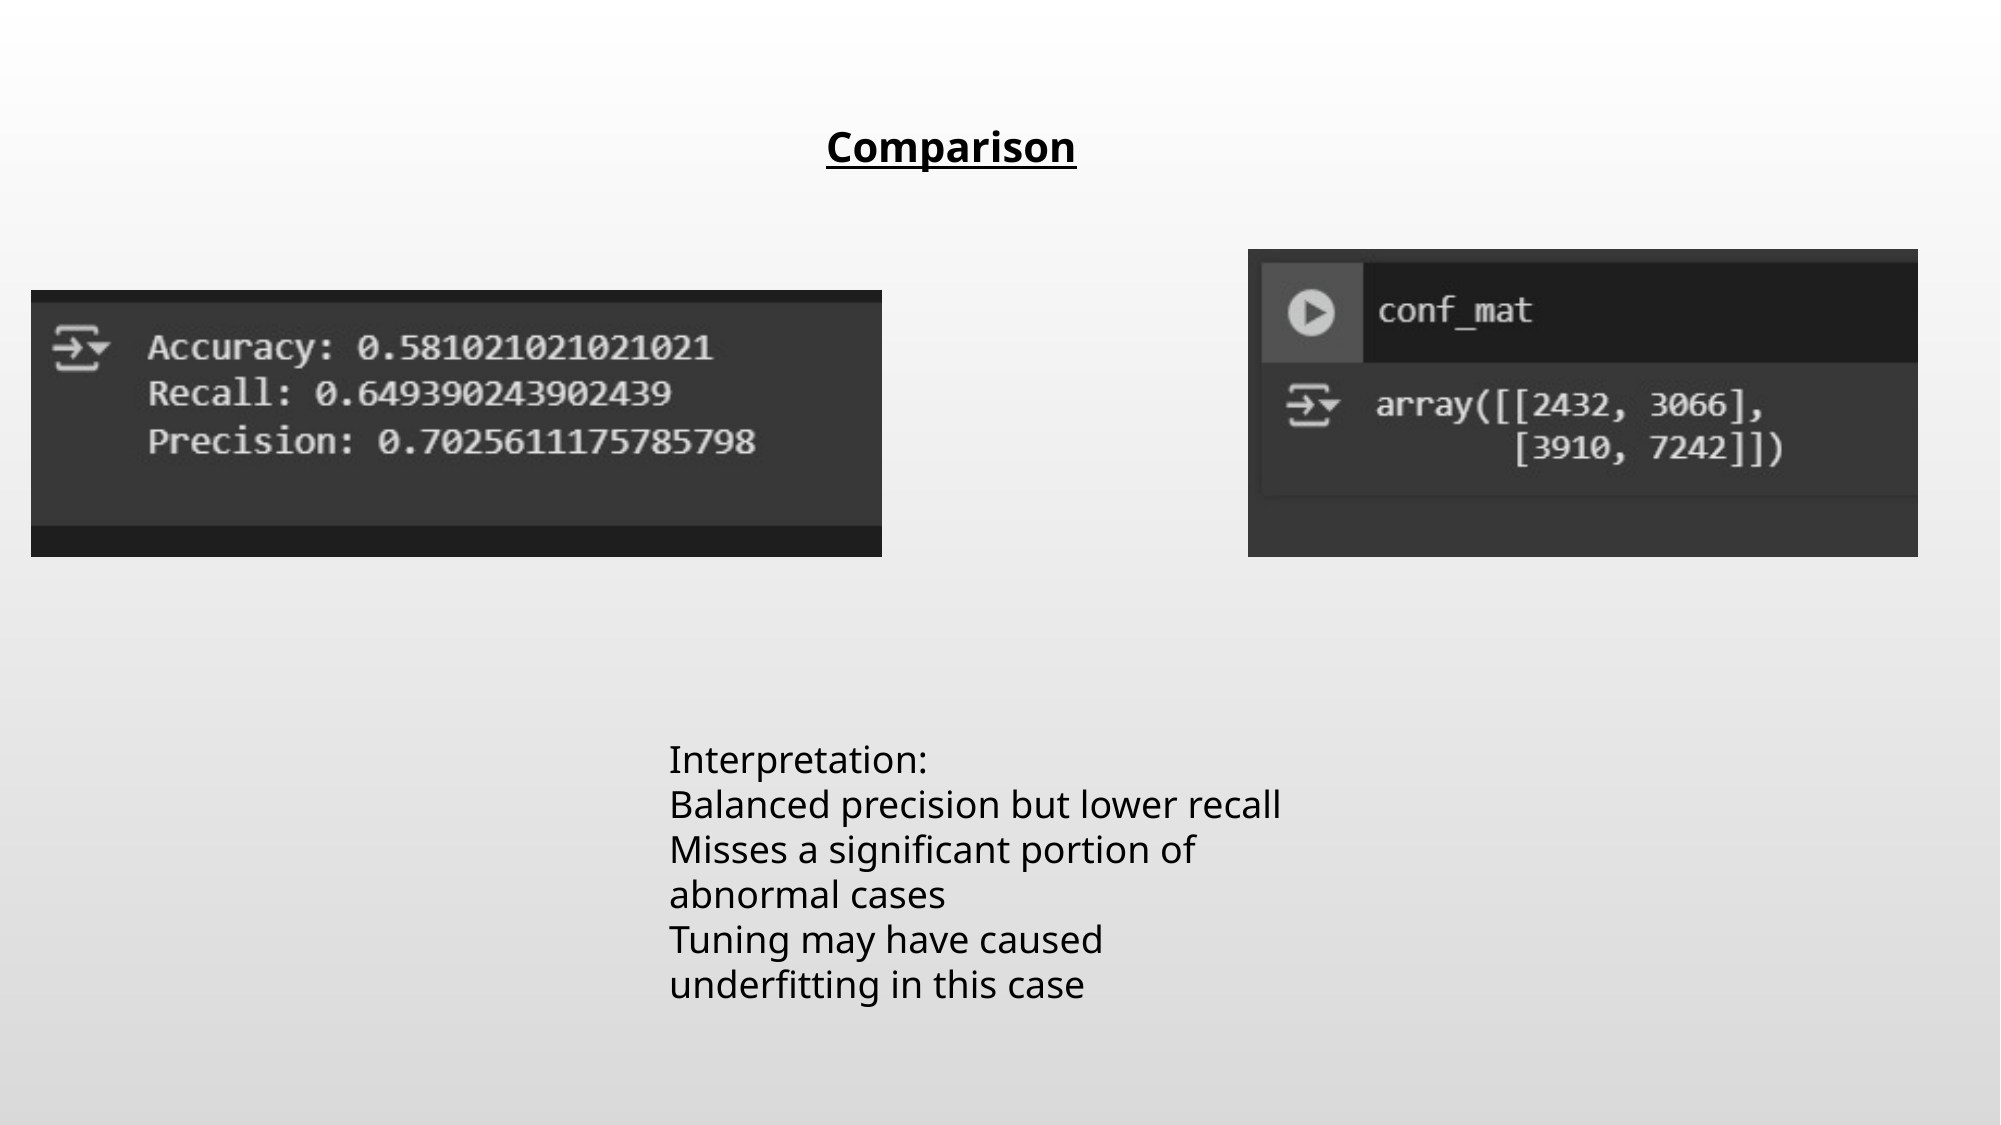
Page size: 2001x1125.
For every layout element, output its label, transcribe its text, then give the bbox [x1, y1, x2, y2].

picture [31, 290, 882, 557]
picture [1248, 249, 1918, 557]
text_box Comparison [811, 113, 1657, 180]
text_box Interpretation: Balanced precision but lower recall Misses a significant portion of abnormal cases Tuning may have caused underfitting in this case [654, 728, 1346, 1017]
